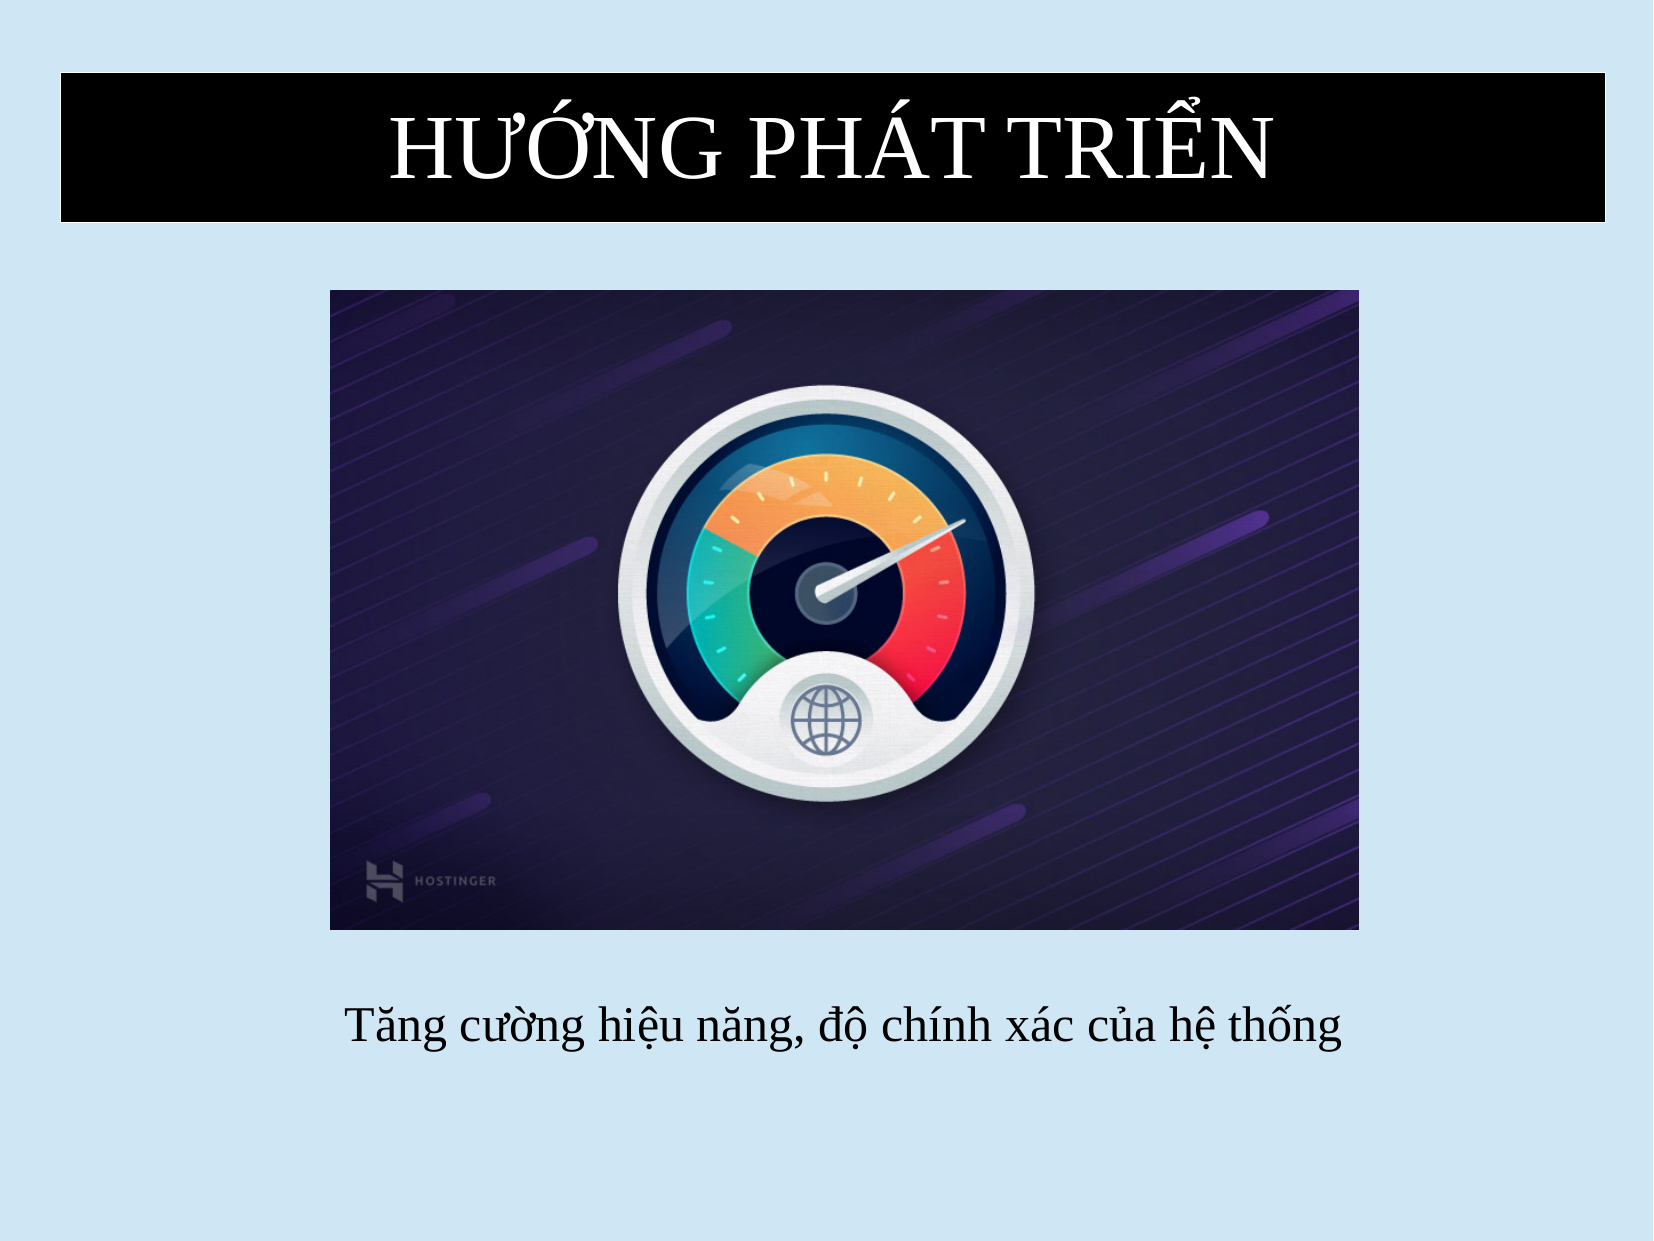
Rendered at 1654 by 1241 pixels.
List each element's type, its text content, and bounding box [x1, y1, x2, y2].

text_box Tăng cường hiệu năng, độ chính xác của hệ thống [330, 990, 1486, 1117]
picture [330, 290, 1359, 931]
text_box HƯỚNG PHÁT TRIỂN [60, 72, 1606, 223]
